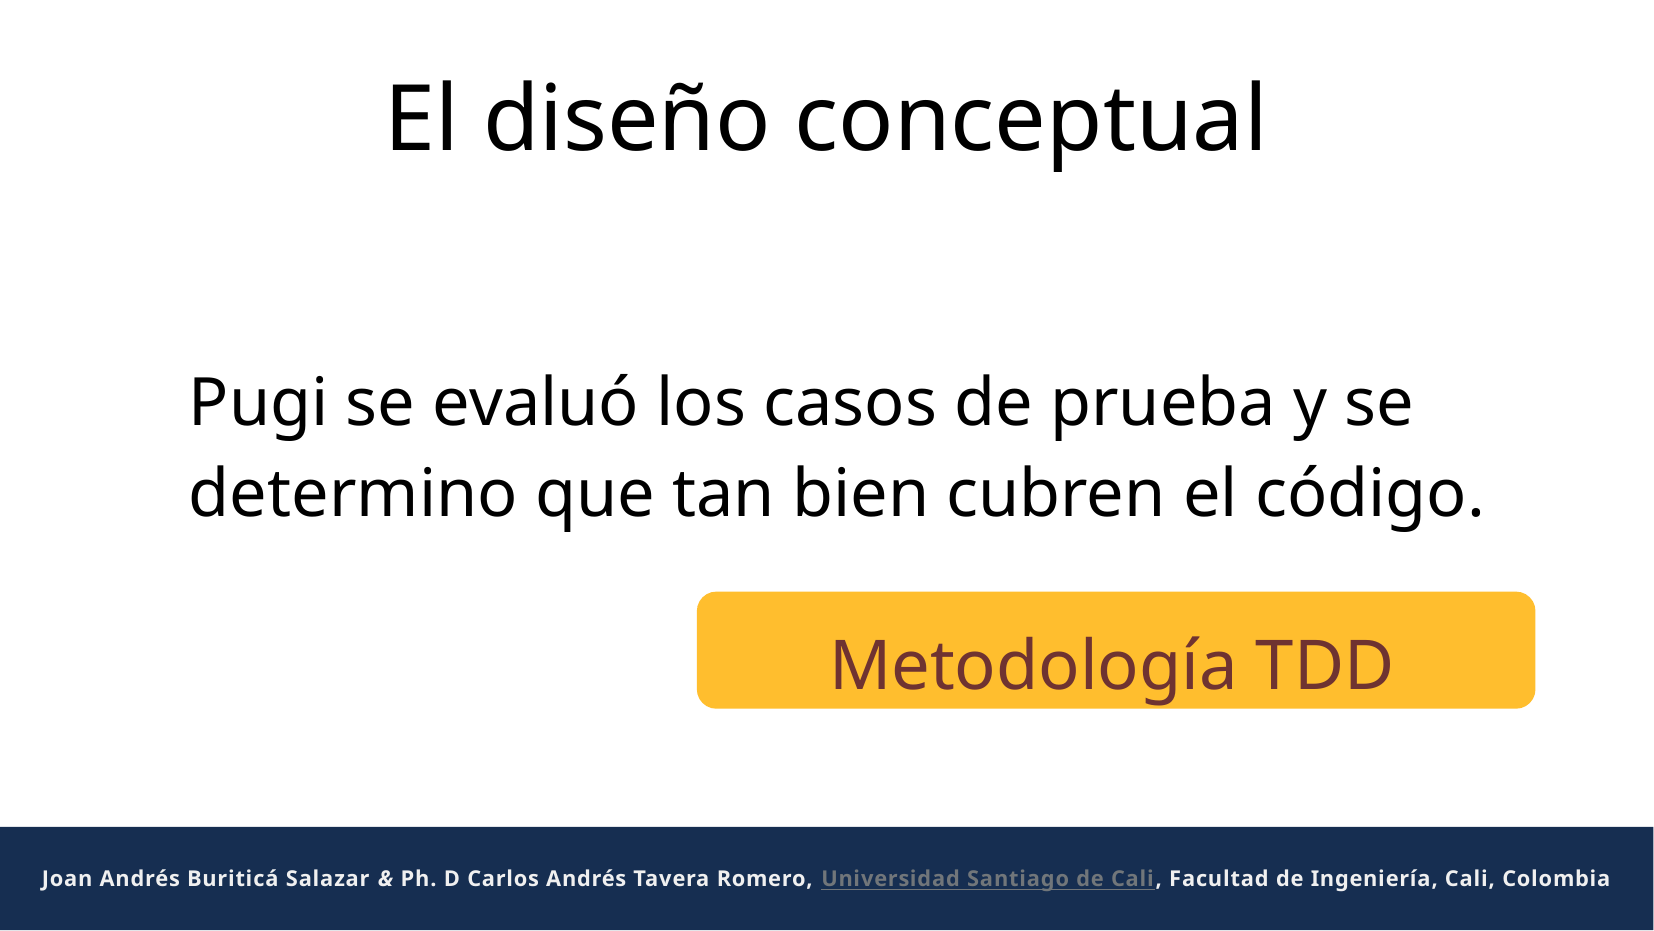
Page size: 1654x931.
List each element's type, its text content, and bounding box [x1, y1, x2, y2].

text_box Metodología TDD [738, 608, 1486, 705]
title El diseño conceptual [82, 37, 1571, 193]
text_box [696, 591, 1536, 709]
list Pugi se evaluó los casos de prueba y se determino que tan bien cubren el código. [118, 354, 1536, 557]
